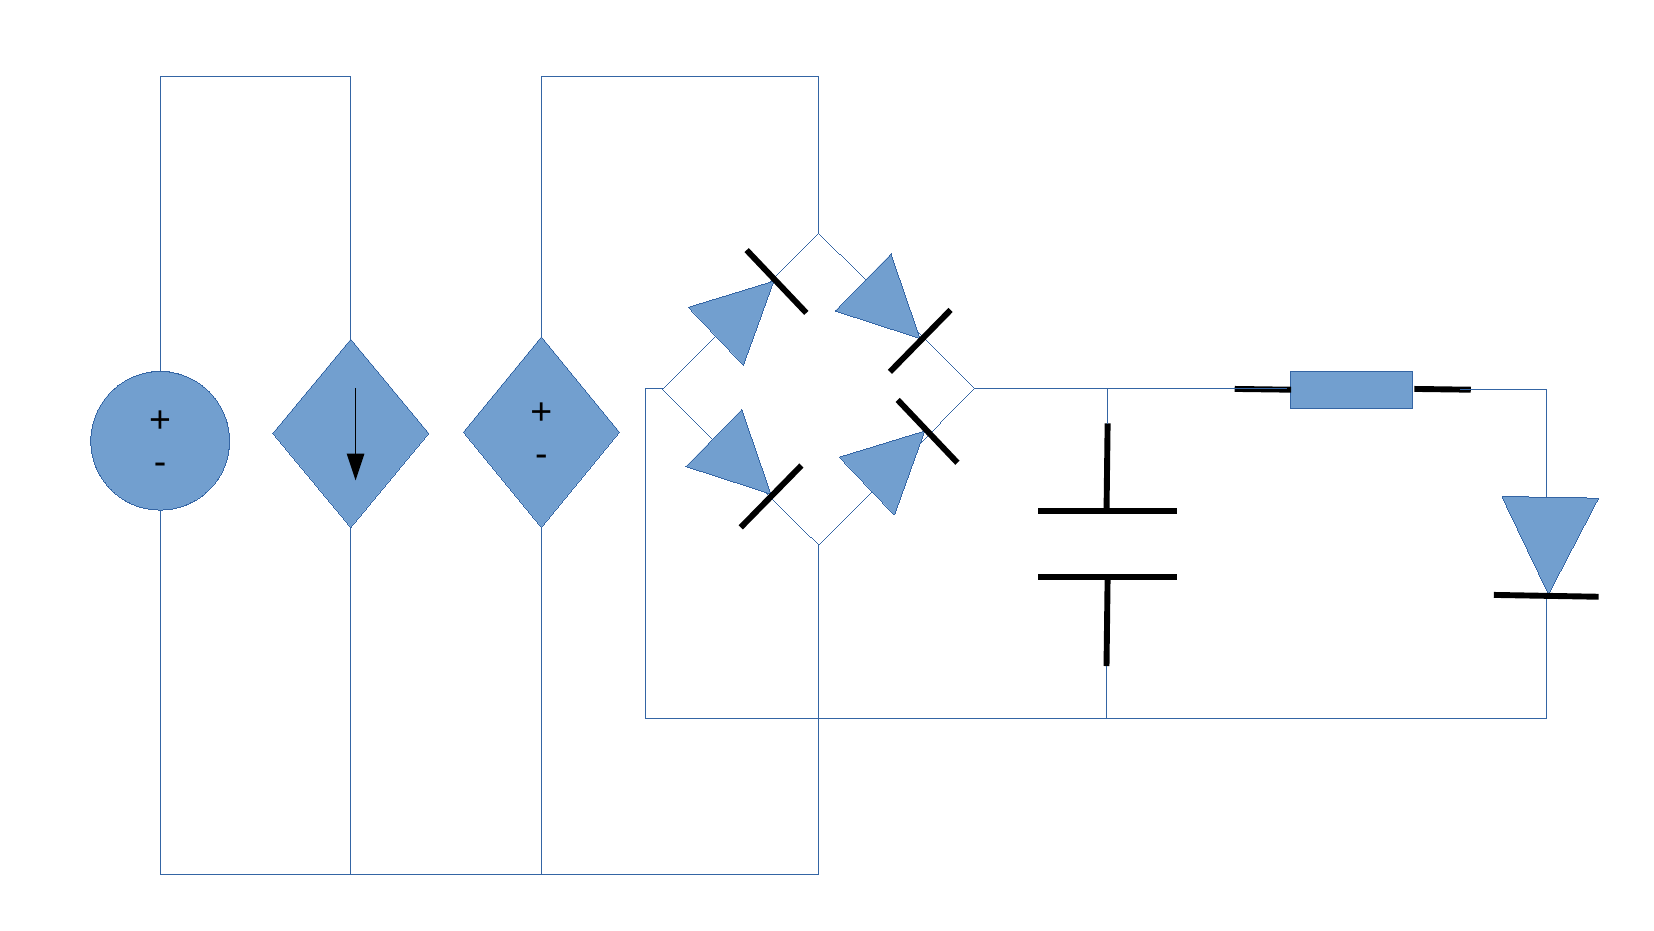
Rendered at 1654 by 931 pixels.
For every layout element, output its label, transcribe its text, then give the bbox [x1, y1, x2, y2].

text_box [1290, 371, 1413, 409]
text_box + - [90, 371, 230, 511]
text_box + - [463, 337, 620, 528]
text_box [1502, 496, 1599, 592]
text_box [662, 232, 975, 545]
text_box [272, 339, 429, 528]
